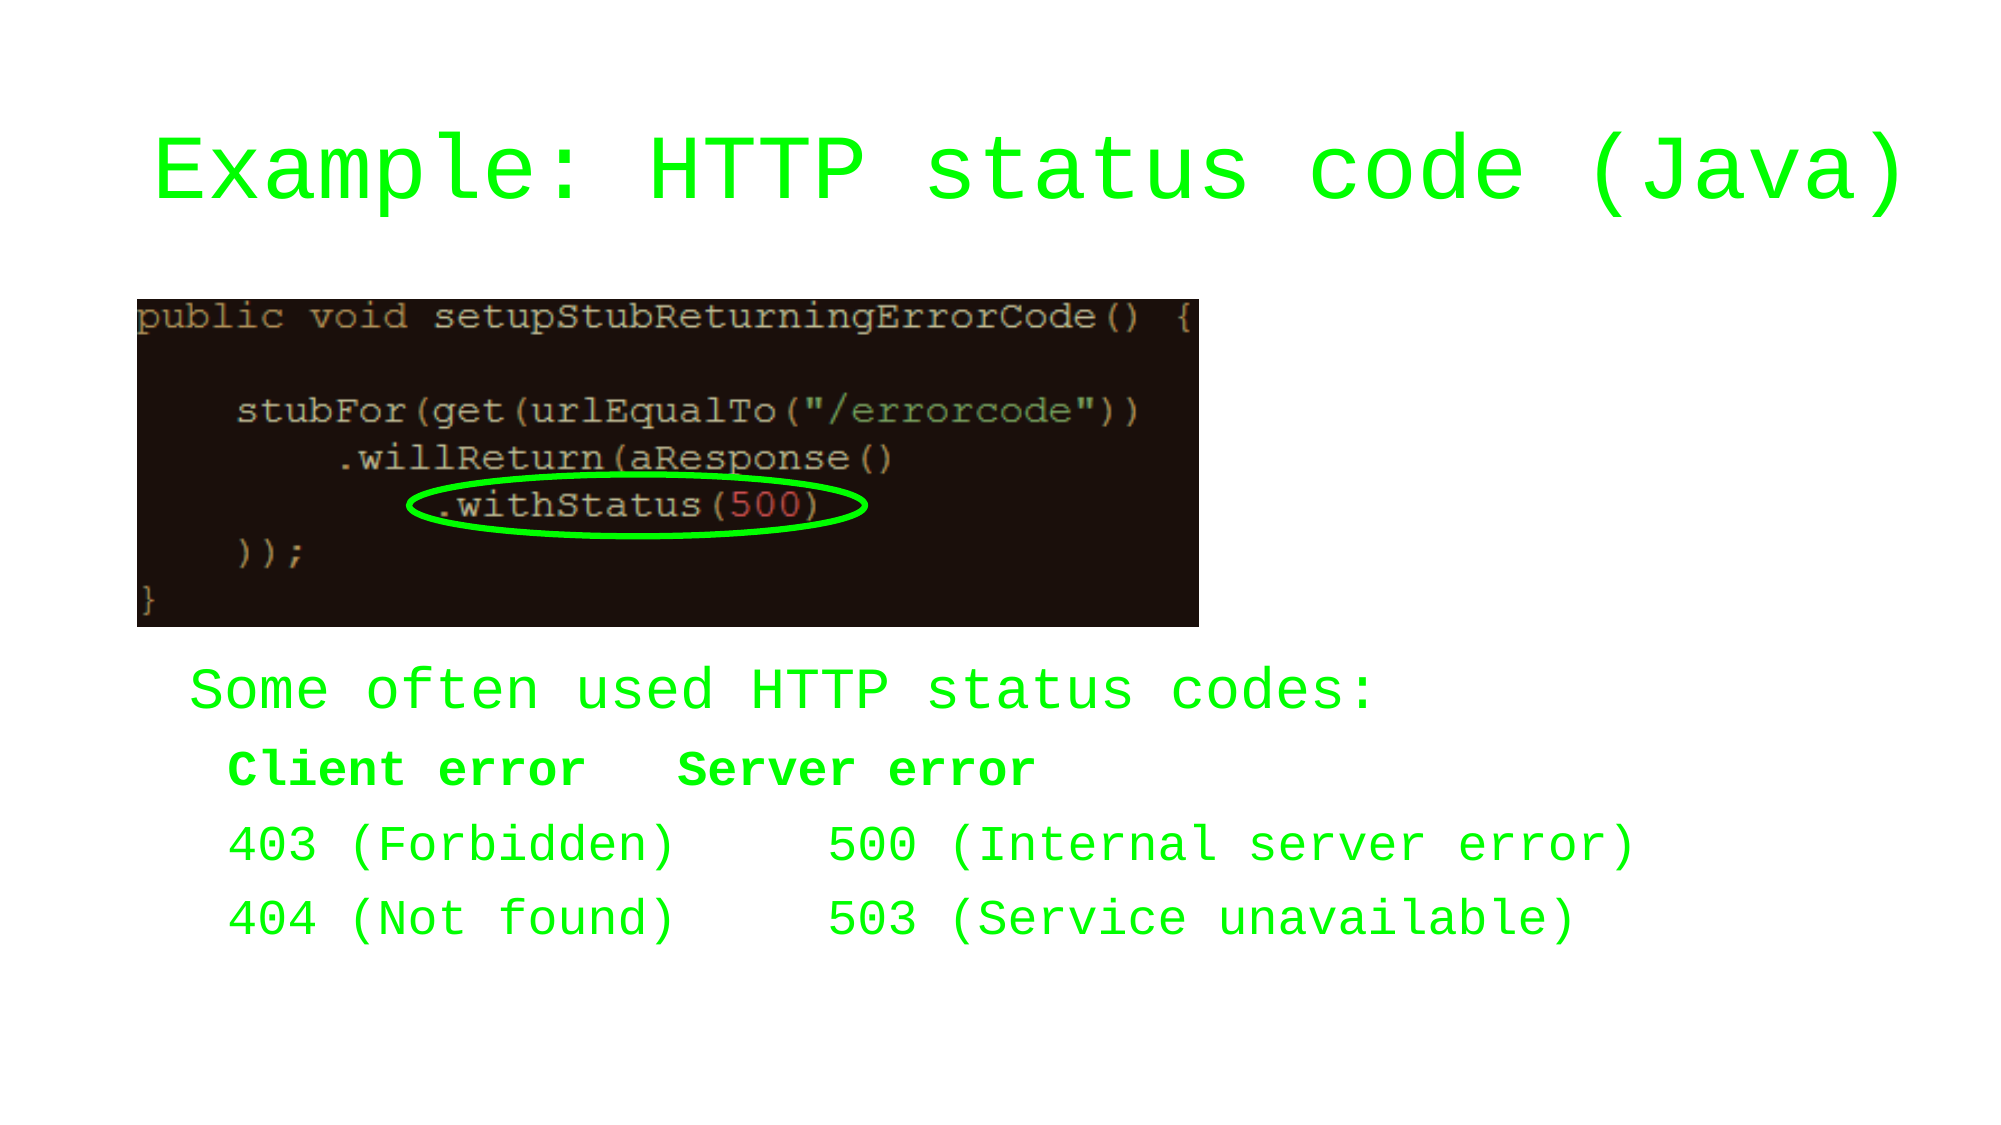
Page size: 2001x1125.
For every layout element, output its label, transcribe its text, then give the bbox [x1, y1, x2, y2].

list Some often used HTTP status codes: Client error Server error 403 (Forbidden) 500 (Internal server error) 404 (Not found) 503 (Service unavailable) [137, 299, 1982, 1014]
title Example: HTTP status code (Java) [137, 59, 1951, 278]
picture [137, 299, 1199, 627]
